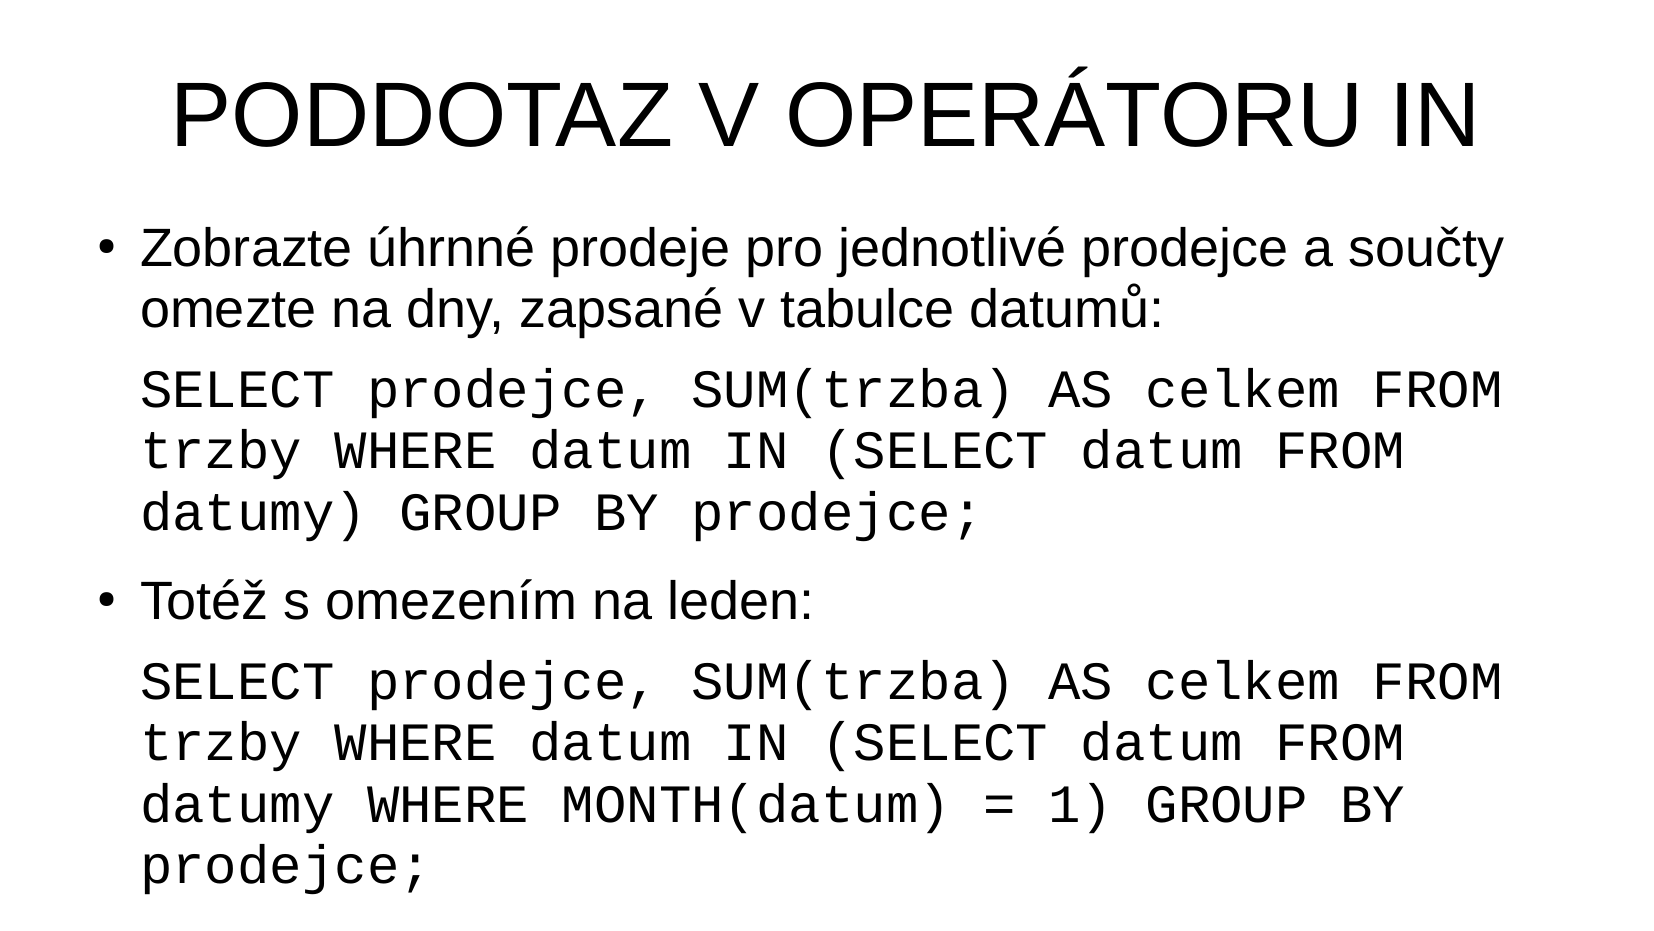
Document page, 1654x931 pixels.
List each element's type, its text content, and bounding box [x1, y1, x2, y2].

list Zobrazte úhrnné prodeje pro jednotlivé prodejce a součty omezte na dny, zapsané v tabulce datumů: SELECT prodejce, SUM(trzba) AS celkem FROM trzby WHERE datum IN (SELECT datum FROM datumy) GROUP BY prodejce; Totéž s omezením na leden: SELECT prodejce, SUM(trzba) AS celkem FROM trzby WHERE datum IN (SELECT datum FROM datumy WHERE MONTH(datum) = 1) GROUP BY prodejce; [82, 217, 1571, 916]
title PODDOTAZ V OPERÁTORU IN [82, 37, 1571, 193]
